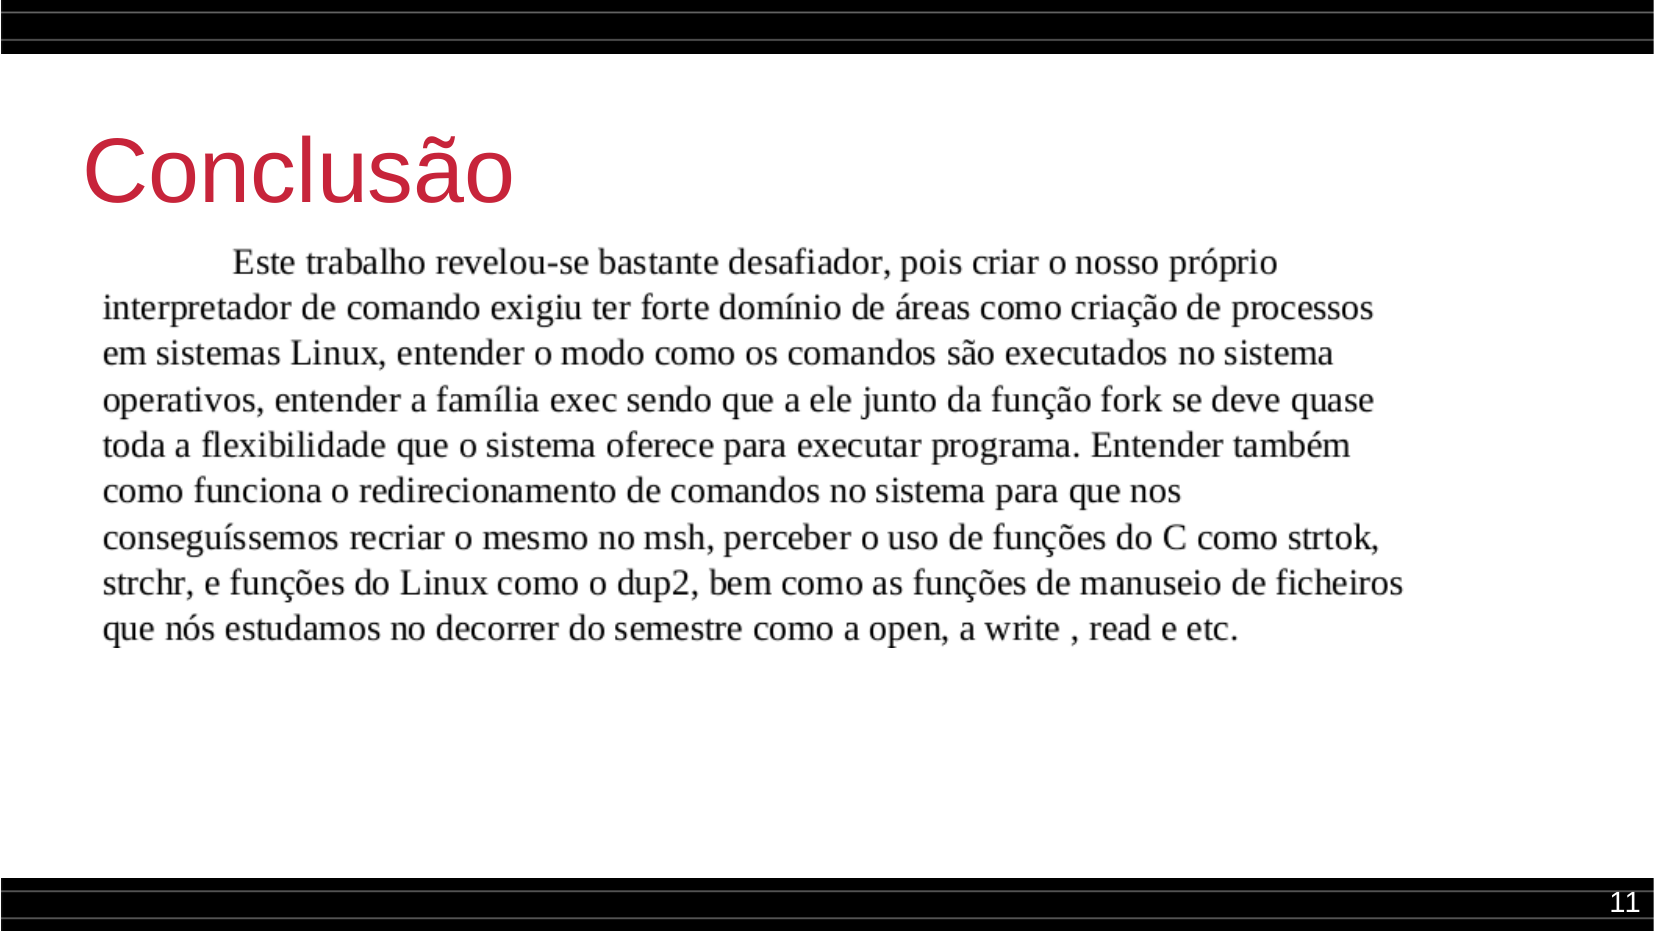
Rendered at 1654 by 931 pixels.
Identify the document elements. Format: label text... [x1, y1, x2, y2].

picture [59, 224, 1477, 648]
title Conclusão [82, 92, 1571, 249]
picture [1, 0, 1654, 54]
picture [1, 878, 1654, 931]
